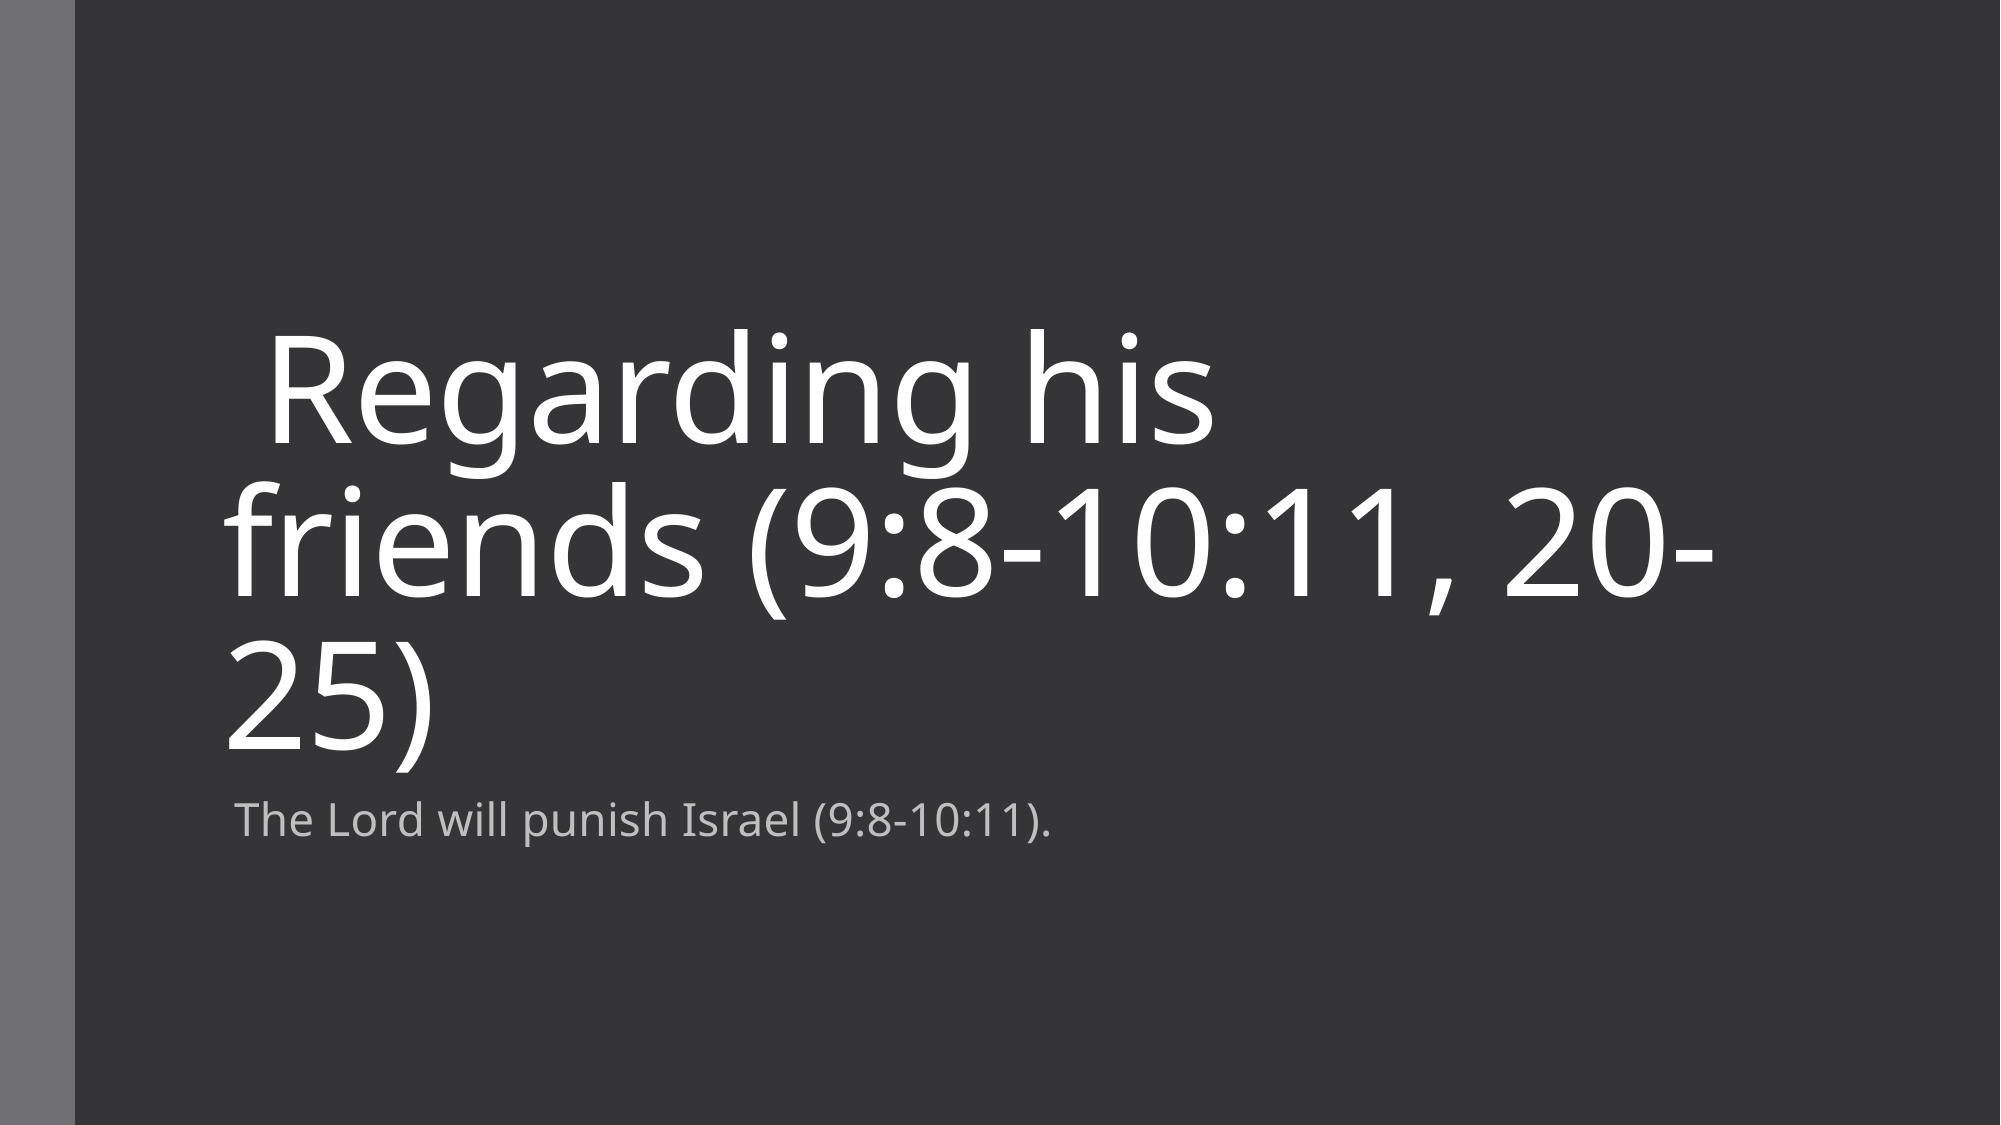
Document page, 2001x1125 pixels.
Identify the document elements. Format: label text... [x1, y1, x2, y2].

title Regarding his friends (9:8-10:11, 20-25) [206, 124, 1752, 787]
subtitle The Lord will punish Israel (9:8-10:11). [206, 787, 1752, 1066]
